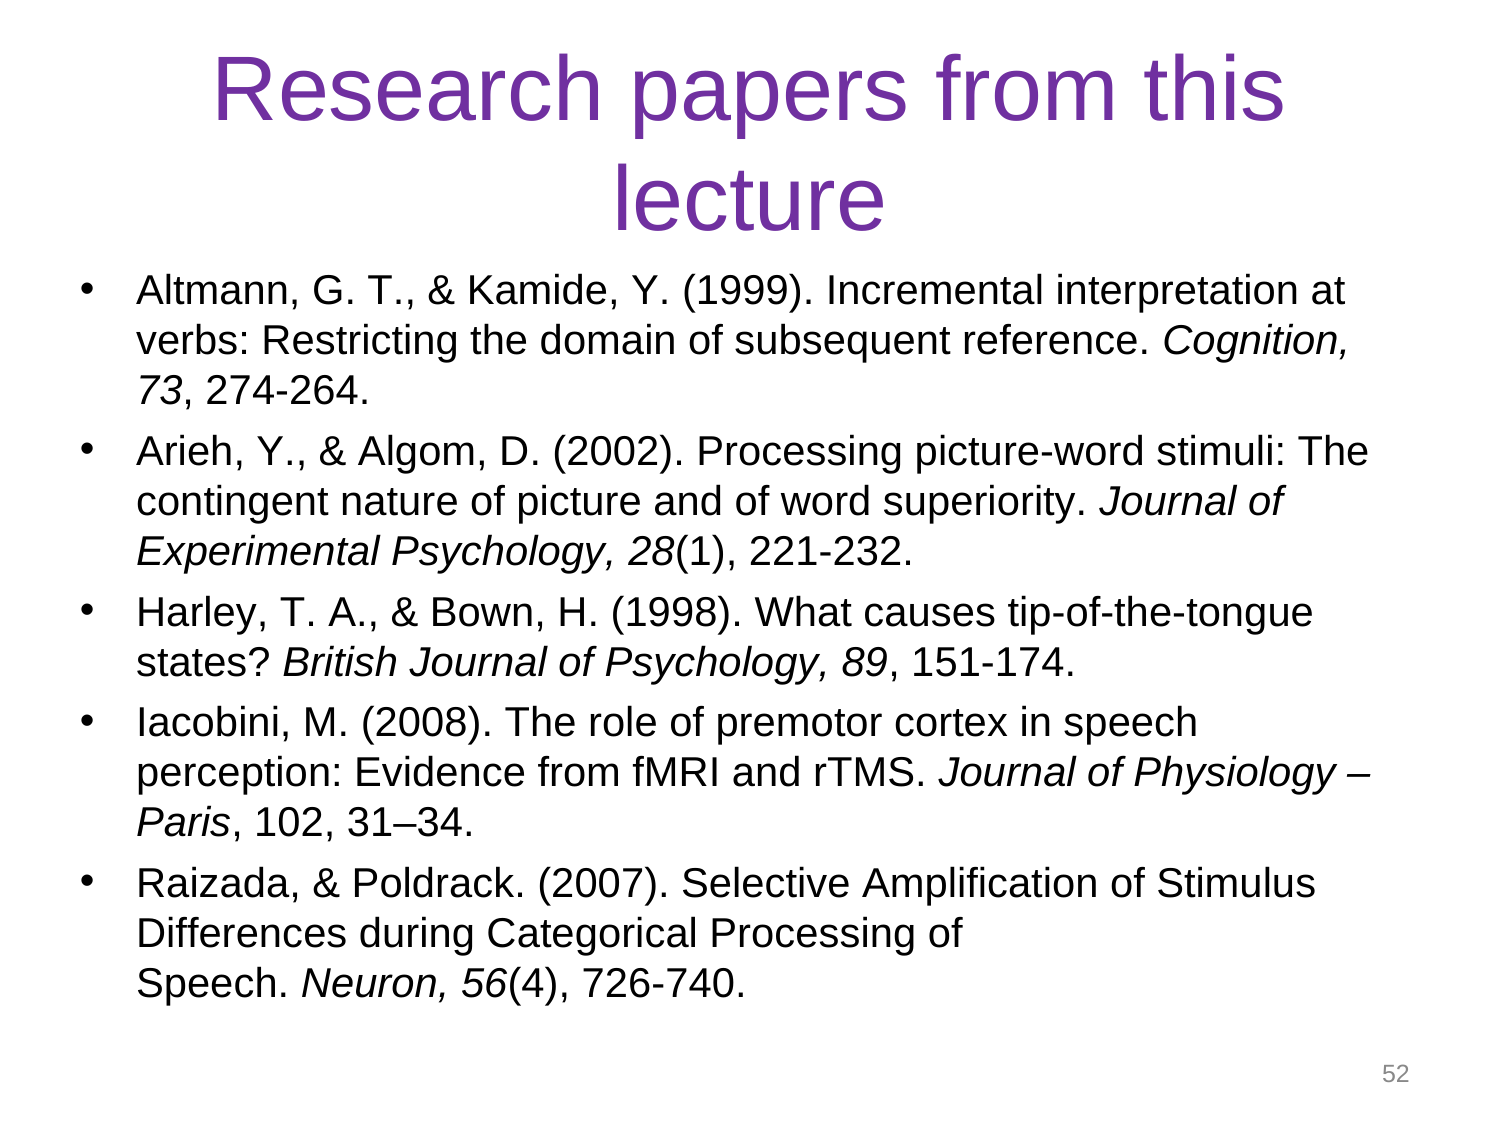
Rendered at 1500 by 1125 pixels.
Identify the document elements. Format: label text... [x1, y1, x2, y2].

list Altmann, G. T., & Kamide, Y. (1999). Incremental interpretation at verbs: Restricting the domain of subsequent reference. Cognition, 73, 274-264. Arieh, Y., & Algom, D. (2002). Processing picture-word stimuli: The contingent nature of picture and of word superiority. Journal of Experimental Psychology, 28(1), 221-232. Harley, T. A., & Bown, H. (1998). What causes tip-of-the-tongue states? British Journal of Psychology, 89, 151-174. Iacobini, M. (2008). The role of premotor cortex in speech perception: Evidence from fMRI and rTMS. Journal of Physiology – Paris, 102, 31–34. Raizada, & Poldrack. (2007). Selective Amplification of Stimulus Differences during Categorical Processing of Speech. Neuron, 56(4), 726-740. [64, 255, 1414, 1040]
title Research papers from this lecture [75, 45, 1426, 233]
text_box <number> [1074, 1042, 1426, 1103]
